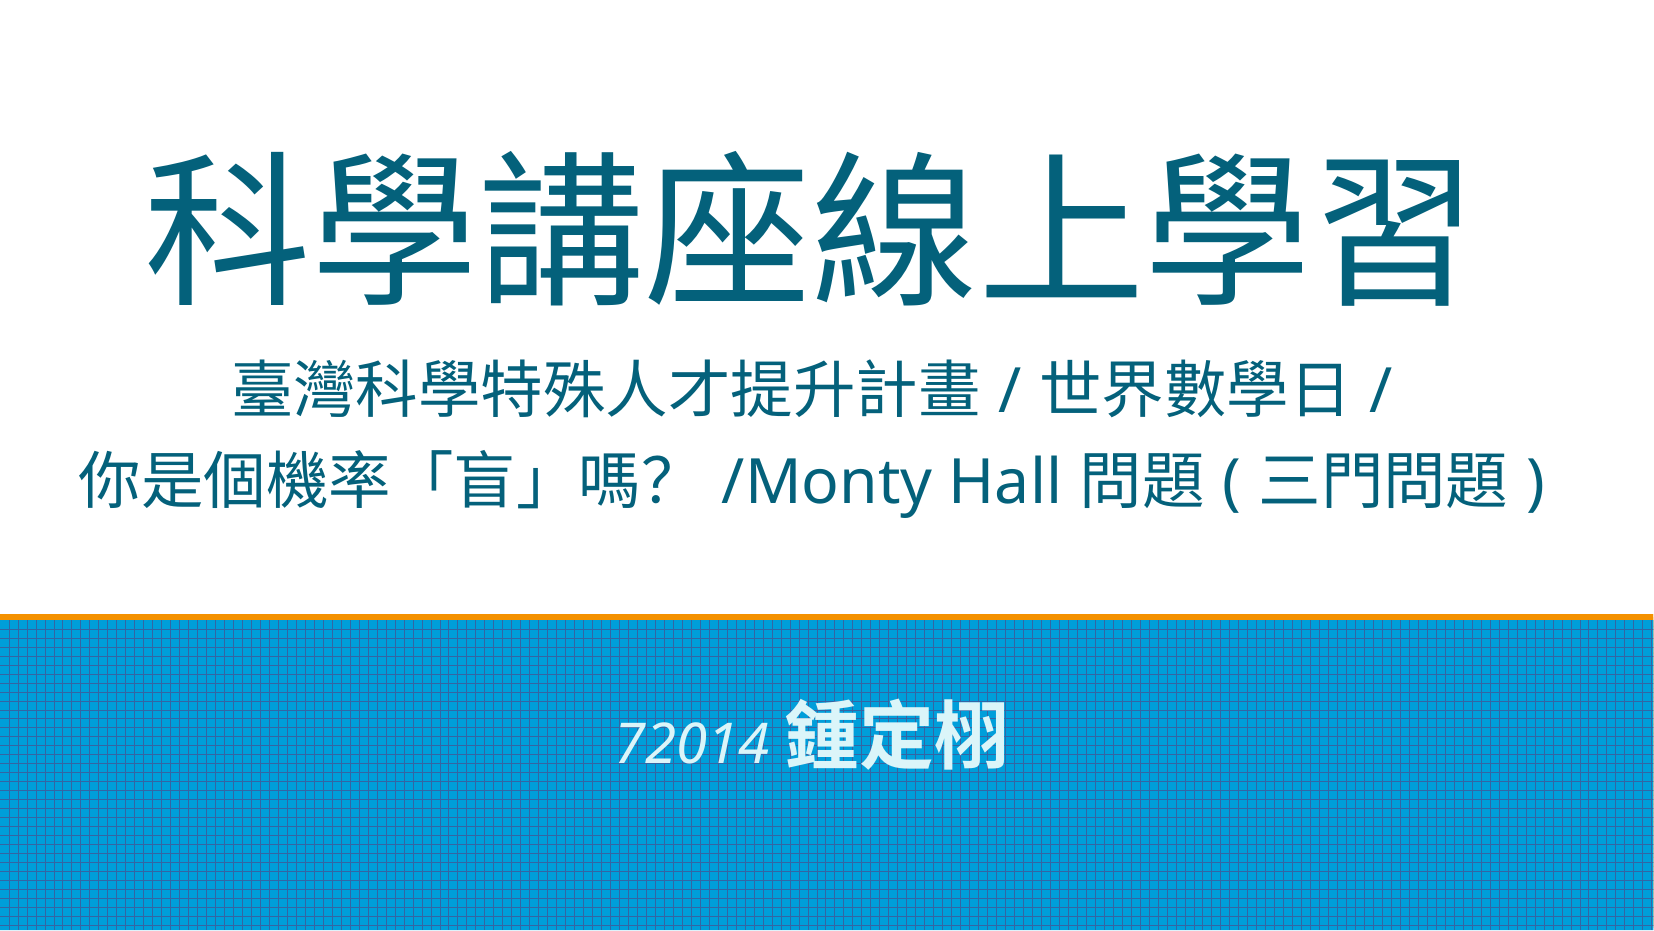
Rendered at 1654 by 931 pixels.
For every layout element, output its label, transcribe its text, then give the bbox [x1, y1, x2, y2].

title 科學講座線上學習 臺灣科學特殊人才提升計畫/世界數學日/ 你是個機率「盲」嗎？/Monty Hall問題(三門問題) [73, 44, 1551, 576]
subtitle 72014鍾定栩 [73, 634, 1551, 827]
